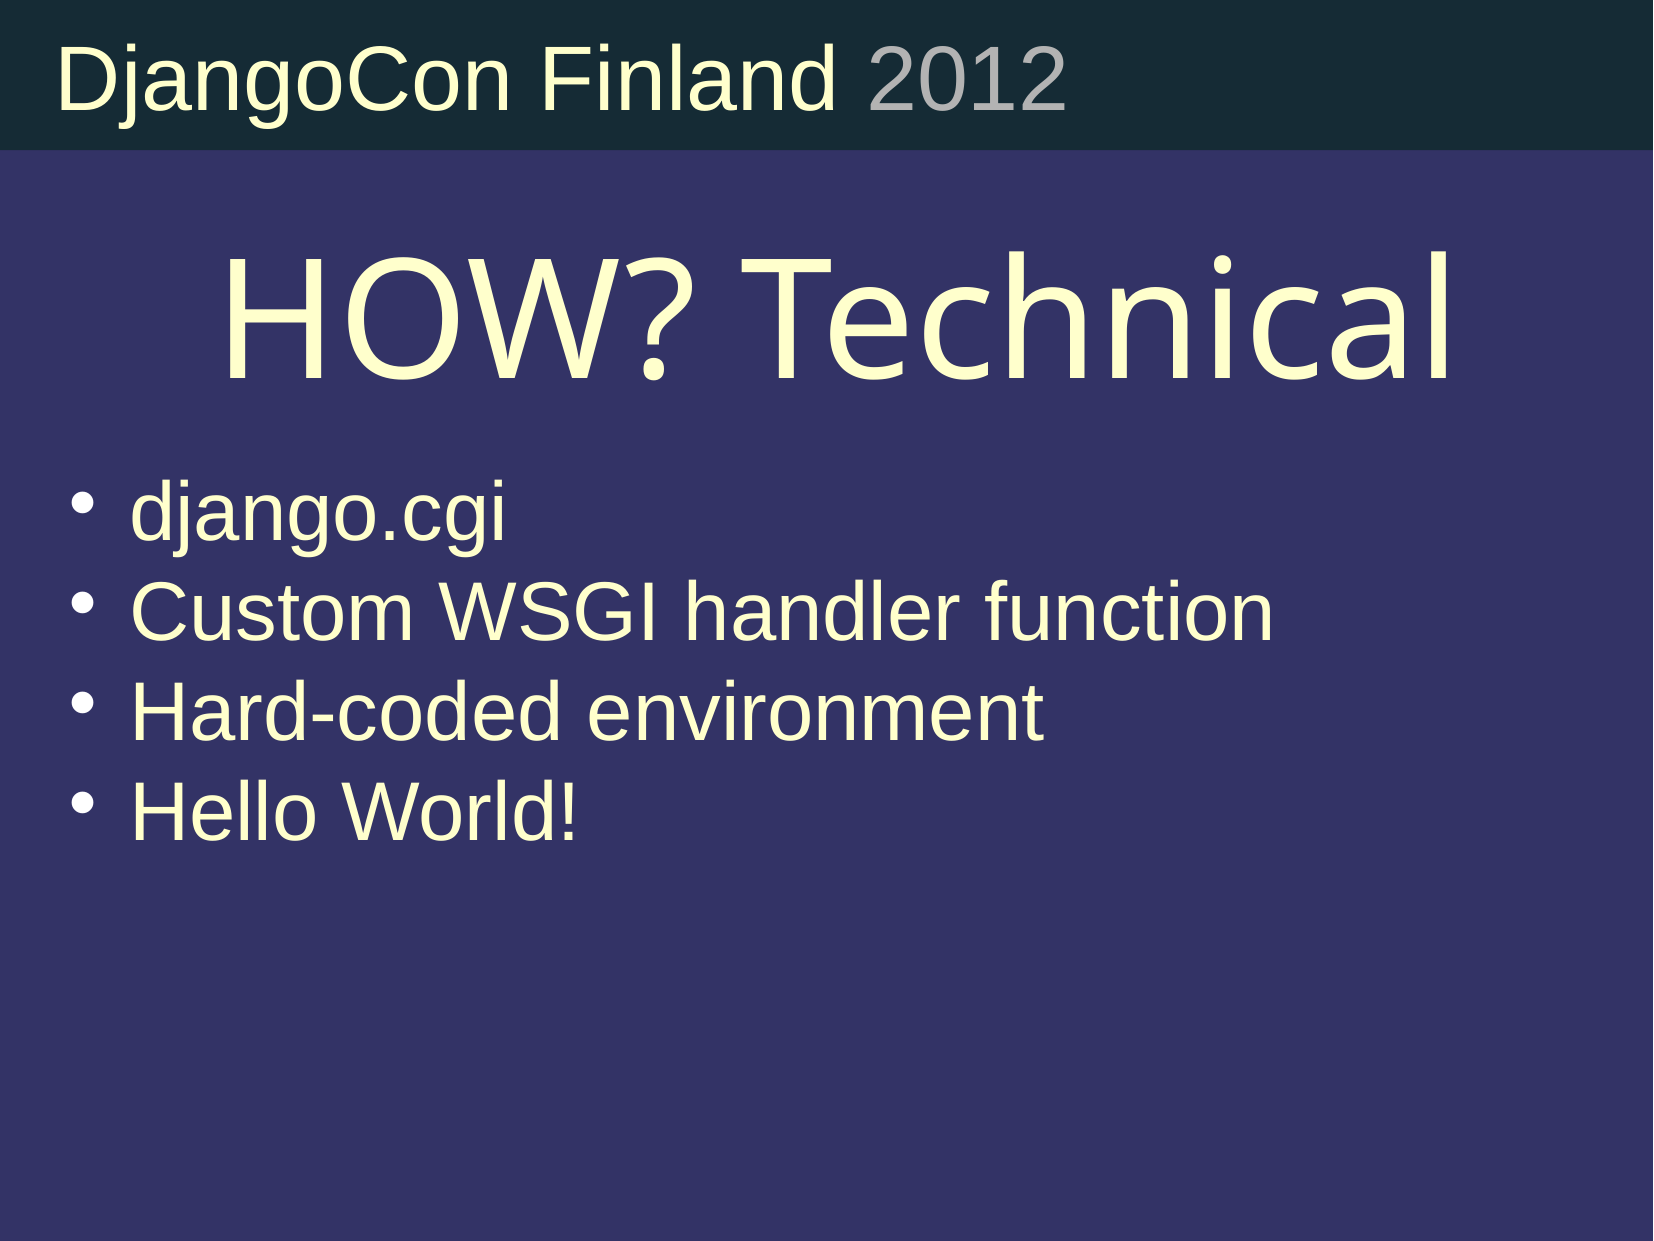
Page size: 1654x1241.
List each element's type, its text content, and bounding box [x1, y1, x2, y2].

text_box [0, 0, 1653, 151]
title DjangoCon Finland 2012 [37, 0, 1088, 131]
subtitle HOW? Technical [26, 215, 1651, 413]
text_box django.cgi Custom WSGI handler function Hard-coded environment Hello World! [53, 449, 1613, 1163]
